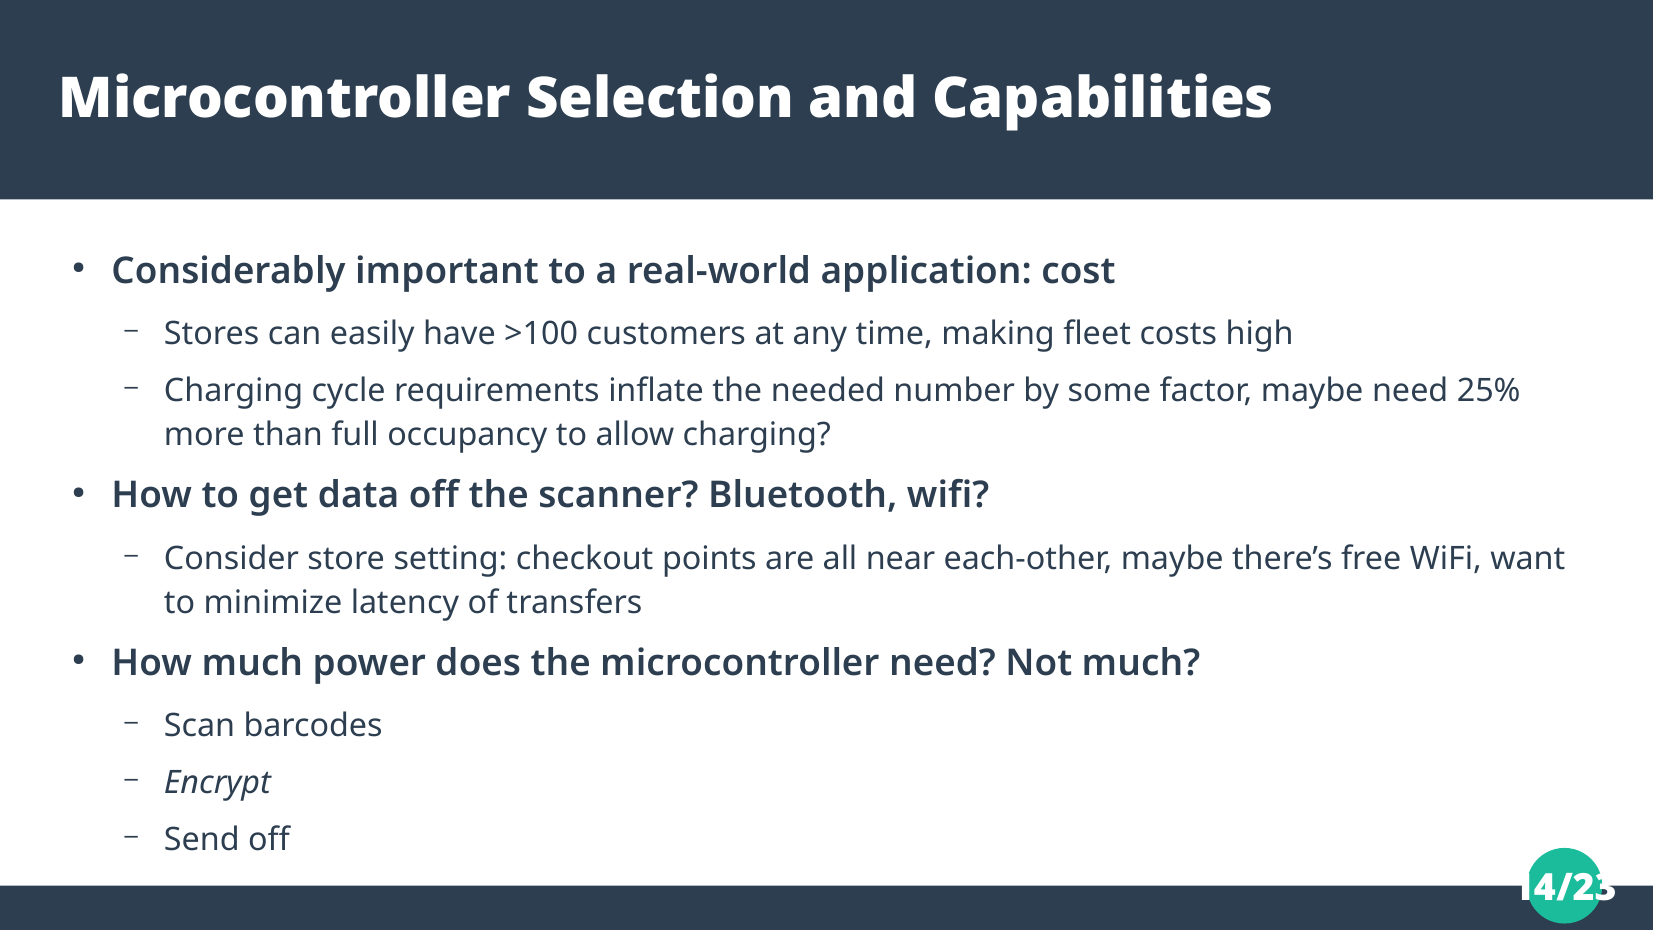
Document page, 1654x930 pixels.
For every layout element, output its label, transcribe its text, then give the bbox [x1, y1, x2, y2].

title Microcontroller Selection and Capabilities [58, 36, 1594, 155]
list Considerably important to a real-world application: cost Stores can easily have >100 customers at any time, making fleet costs high Charging cycle requirements inflate the needed number by some factor, maybe need 25% more than full occupancy to allow charging? How to get data off the scanner? Bluetooth, wifi? Consider store setting: checkout points are all near each-other, maybe there’s free WiFi, want to minimize latency of transfers How much power does the microcontroller need? Not much? Scan barcodes Encrypt Send off [58, 243, 1594, 864]
